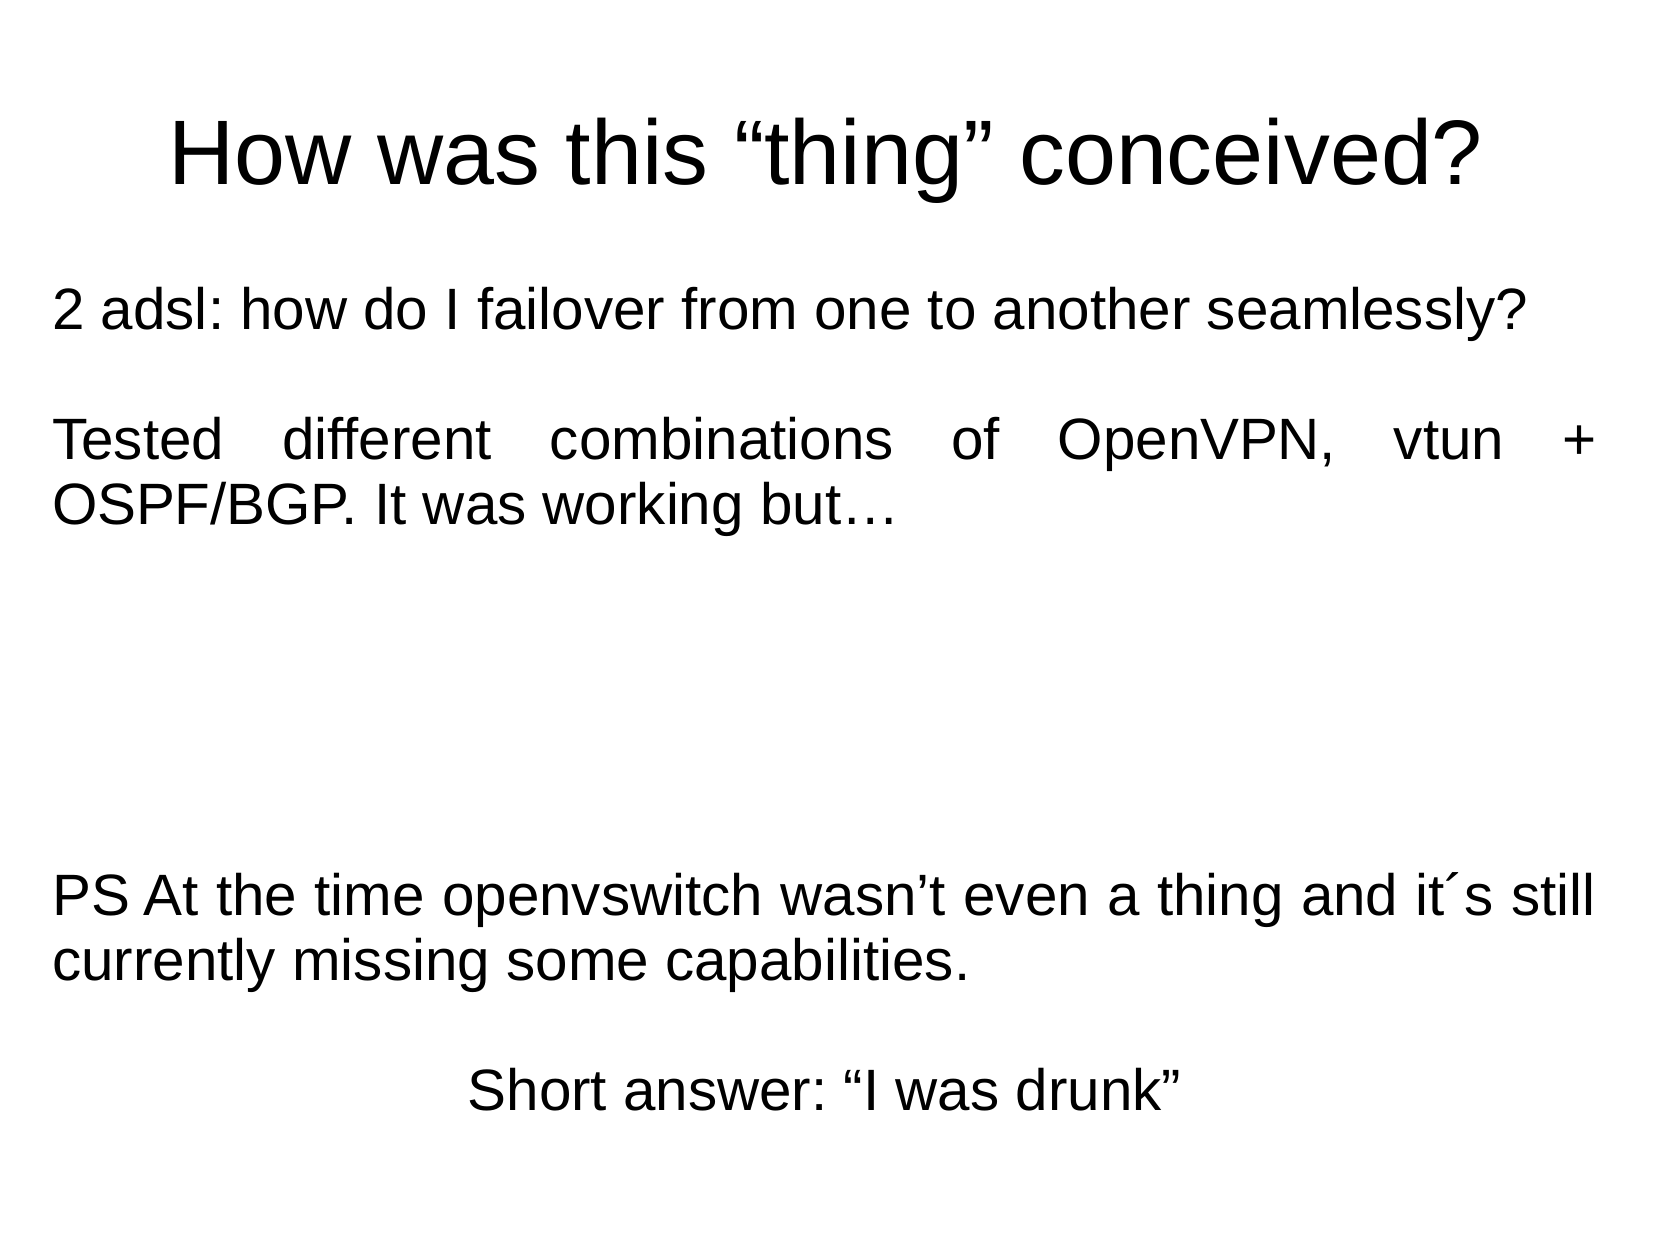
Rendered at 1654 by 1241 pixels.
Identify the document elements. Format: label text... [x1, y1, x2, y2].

text_box 2 adsl: how do I failover from one to another seamlessly? Tested different combinations of OpenVPN, vtun + OSPF/BGP. It was working but… PS At the time openvswitch wasn’t even a thing and it´s still currently missing some capabilities. Short answer: “I was drunk” [37, 269, 1613, 1127]
title How was this “thing” conceived? [82, 56, 1571, 250]
